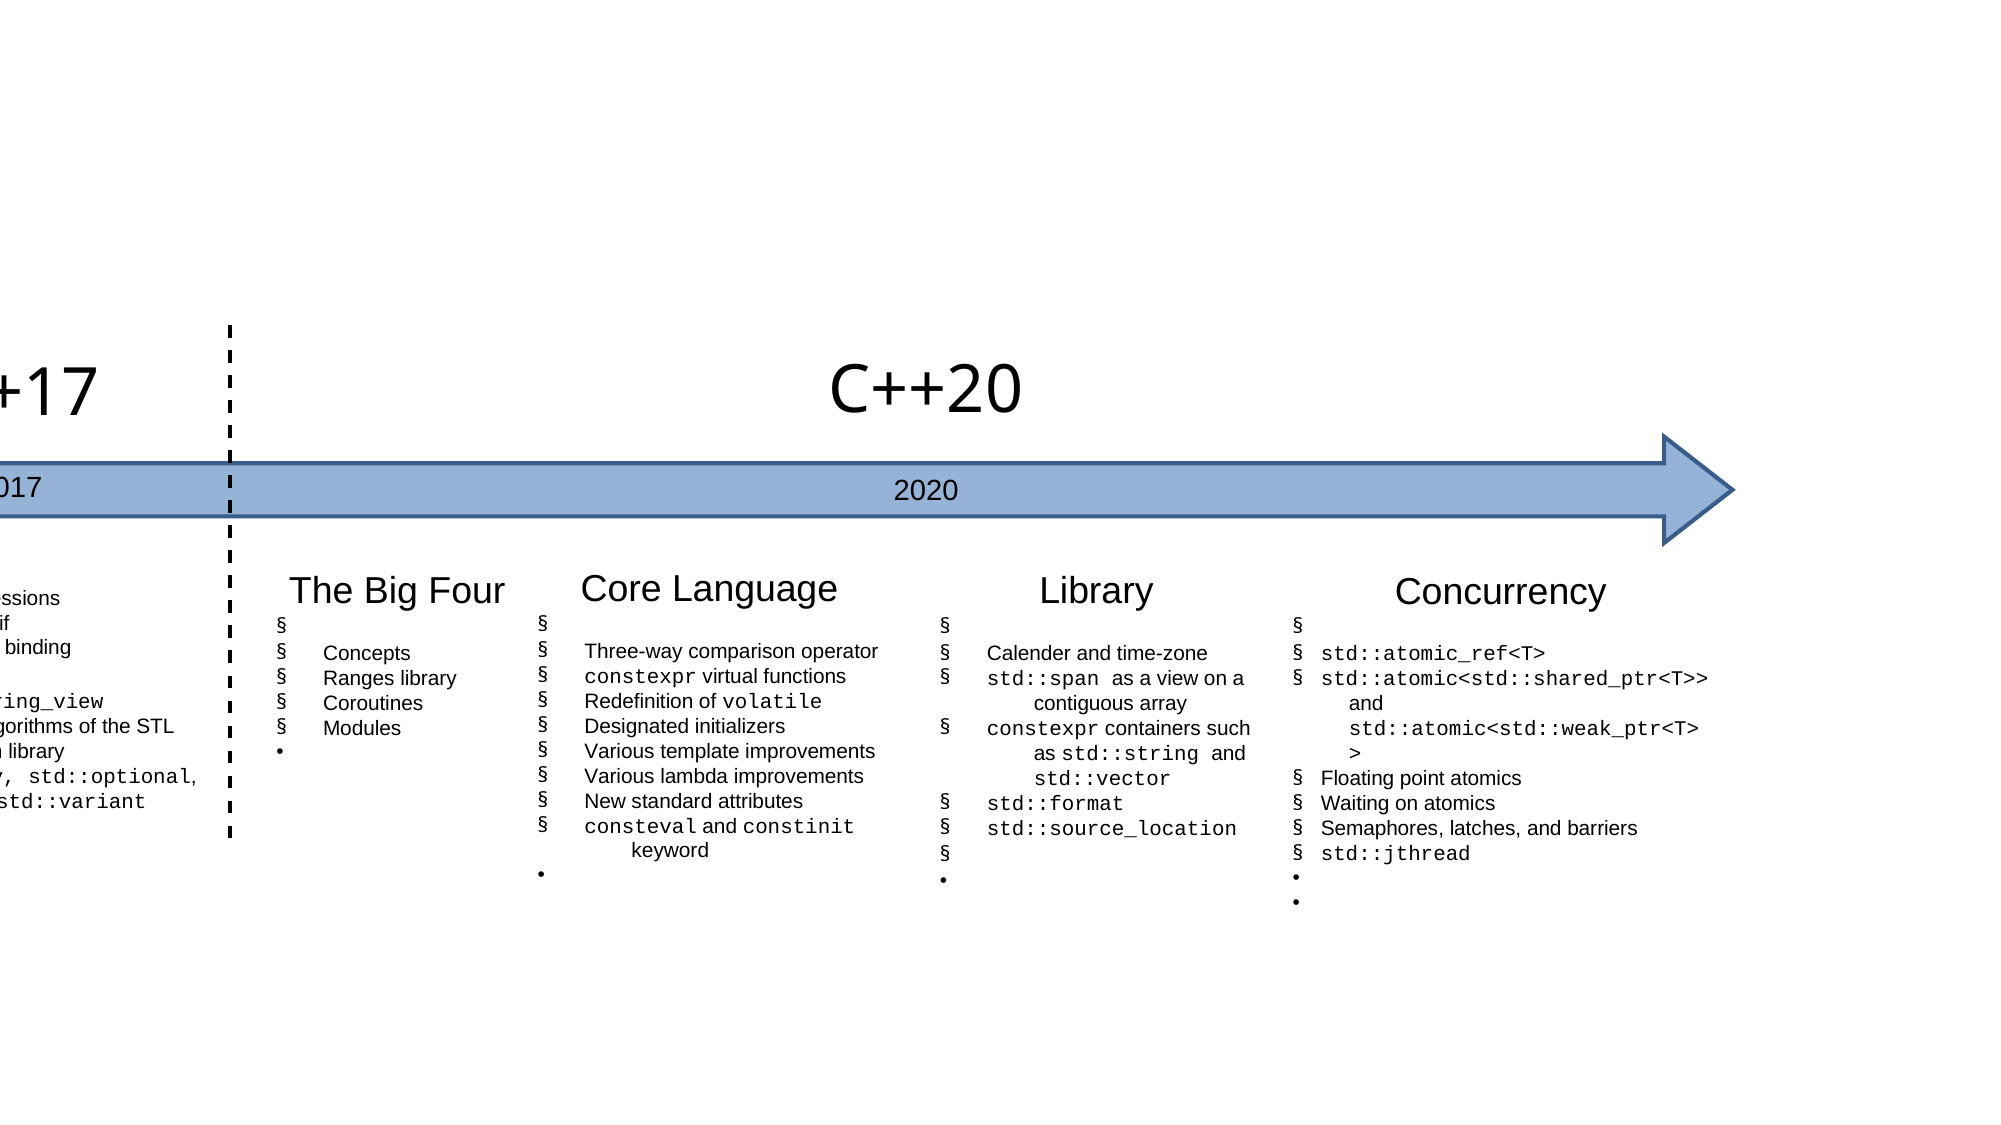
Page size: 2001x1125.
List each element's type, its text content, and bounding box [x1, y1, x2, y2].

text_box Concurrency std::atomic_ref<T> std::atomic<std::shared_ptr<T>> and std::atomic<std::weak_ptr<T>> Floating point atomics Waiting on atomics Semaphores, latches, and barriers std::jthread [1277, 559, 1724, 898]
text_box Fold expressions constexpr if Structured binding std::string_view Parallel algorithms of the STL Filesystem library std::any, std::optional, and std::variant [0, 548, 244, 867]
text_box C++20 [813, 338, 1075, 435]
text_box Core Language Three-way comparison operator constexpr virtual functions Redefinition of volatile Designated initializers Various template improvements Various lambda improvements New standard attributes consteval and constinit keyword [522, 556, 897, 895]
text_box The Big Four Concepts Ranges library Coroutines Modules [261, 558, 522, 771]
text_box 2017 [0, 460, 58, 511]
text_box [0, 436, 1733, 543]
text_box C++17 [0, 341, 152, 438]
text_box Library Calender and time-zone std::span as a view on a contiguous array constexpr containers such as std::string and std::vector std::format std::source_location [924, 558, 1269, 898]
text_box 2020 [878, 463, 975, 515]
